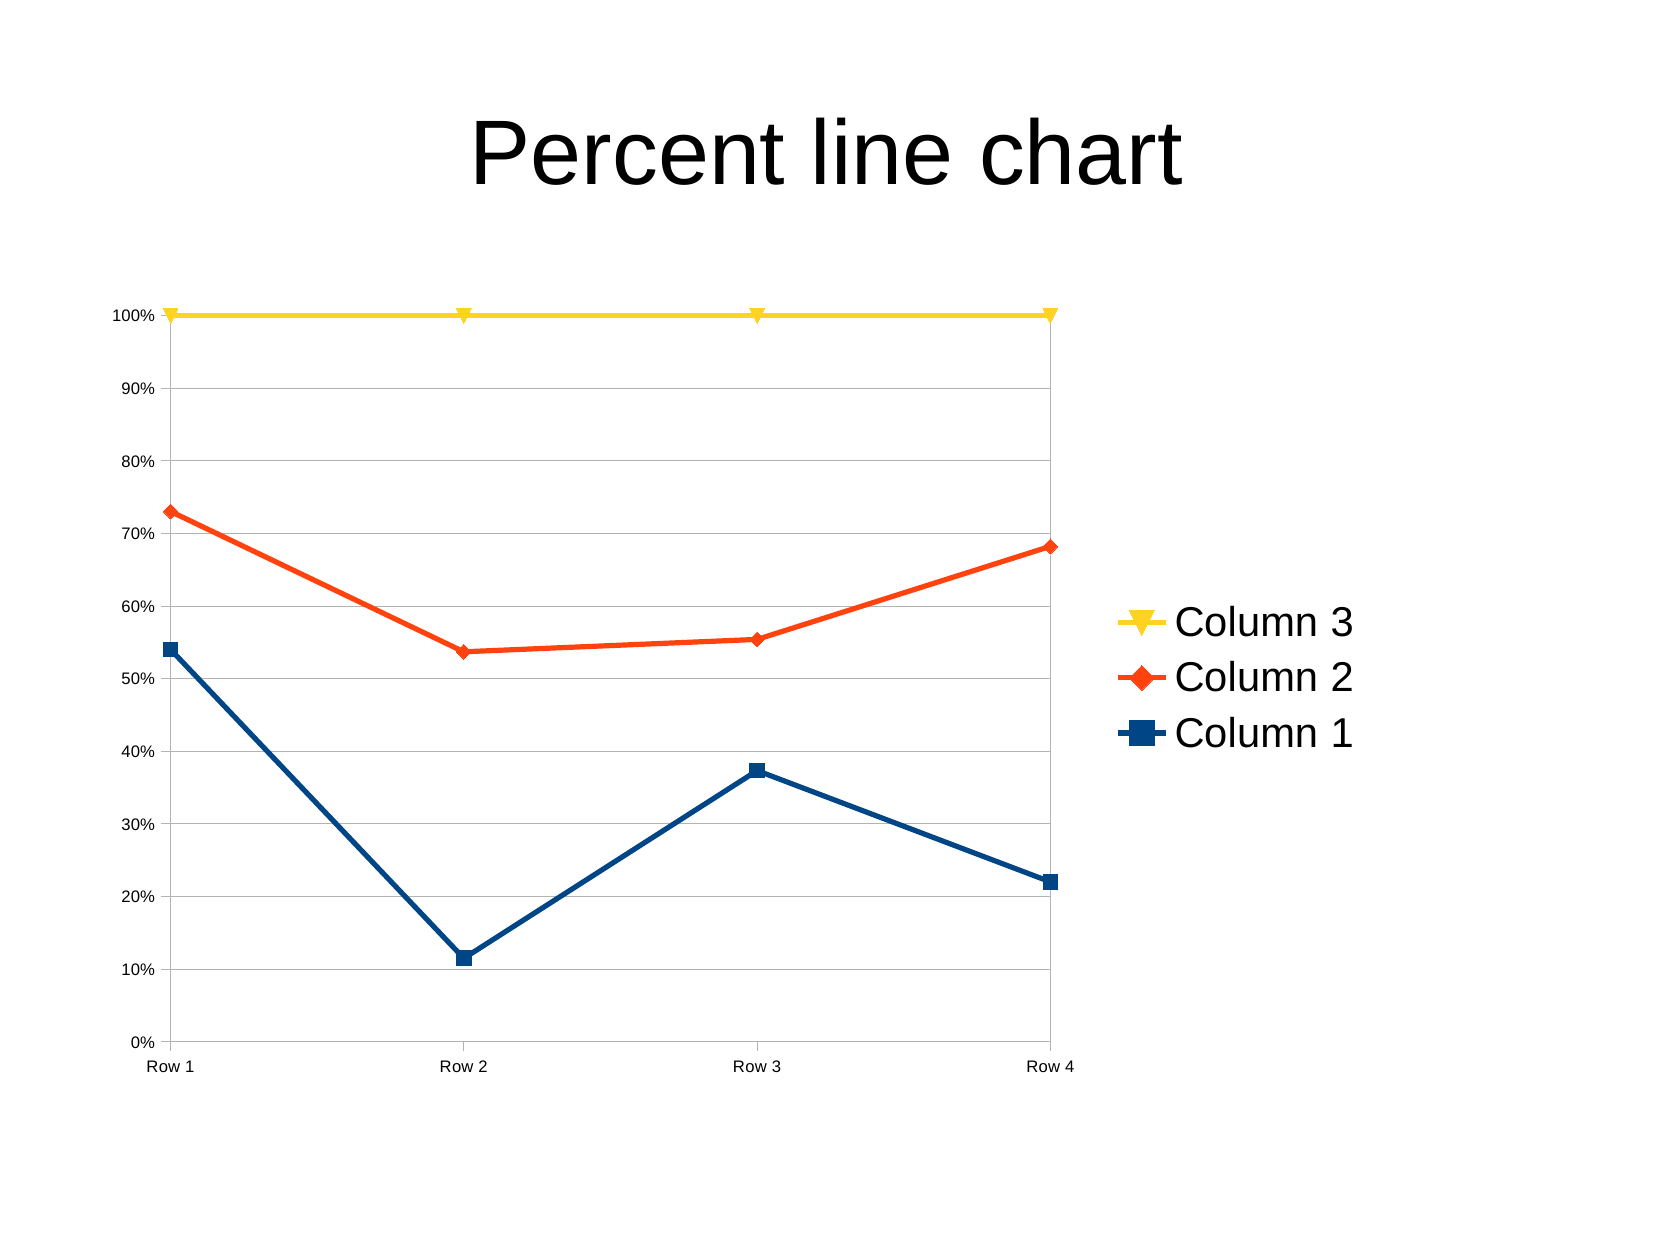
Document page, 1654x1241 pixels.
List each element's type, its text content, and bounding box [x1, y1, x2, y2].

chart [82, 290, 1571, 1109]
title Percent line chart [82, 56, 1571, 250]
